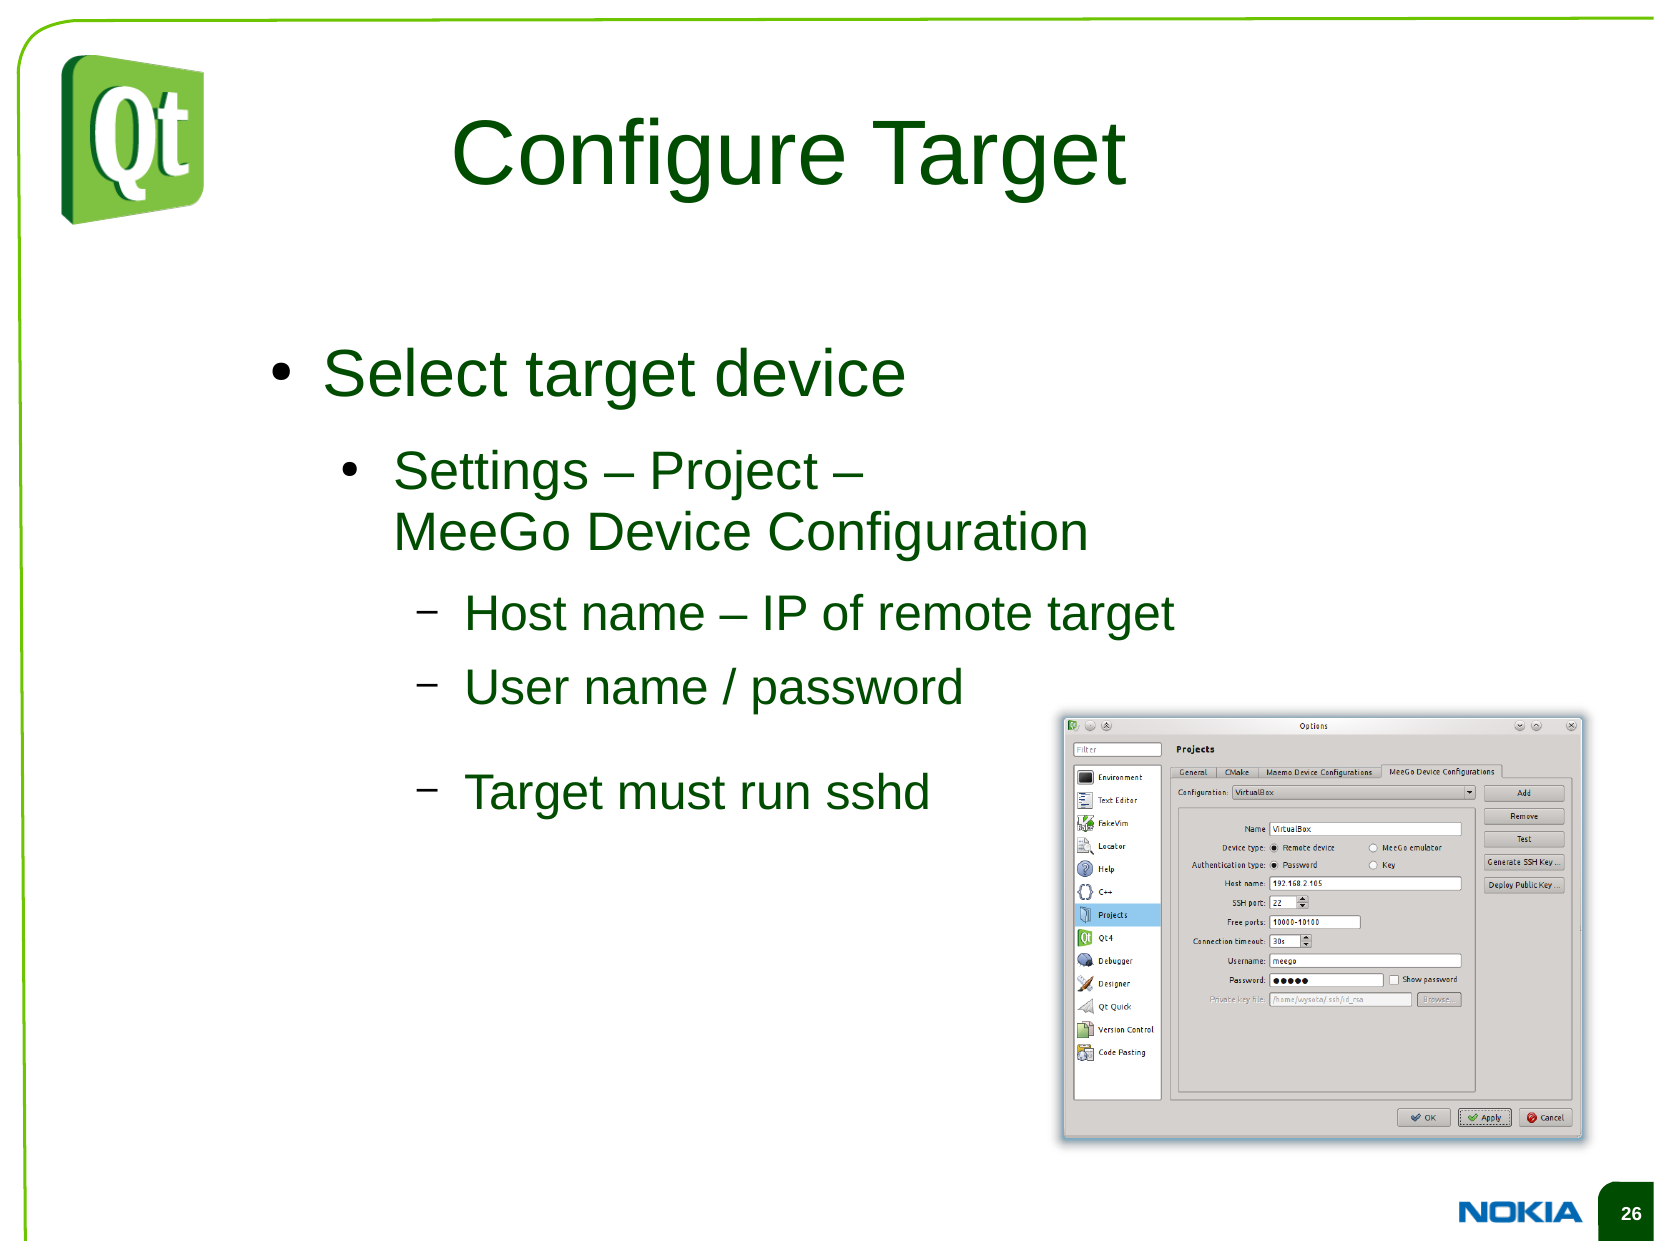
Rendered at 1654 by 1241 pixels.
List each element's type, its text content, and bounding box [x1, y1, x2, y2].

title Configure Target [251, 49, 1327, 257]
list Select target device Settings – Project – MeeGo Device Configuration Host name – IP of remote target User name / password Target must run sshd [251, 336, 1571, 1155]
picture [1035, 689, 1610, 1166]
picture [1459, 1201, 1583, 1223]
picture [61, 55, 204, 225]
